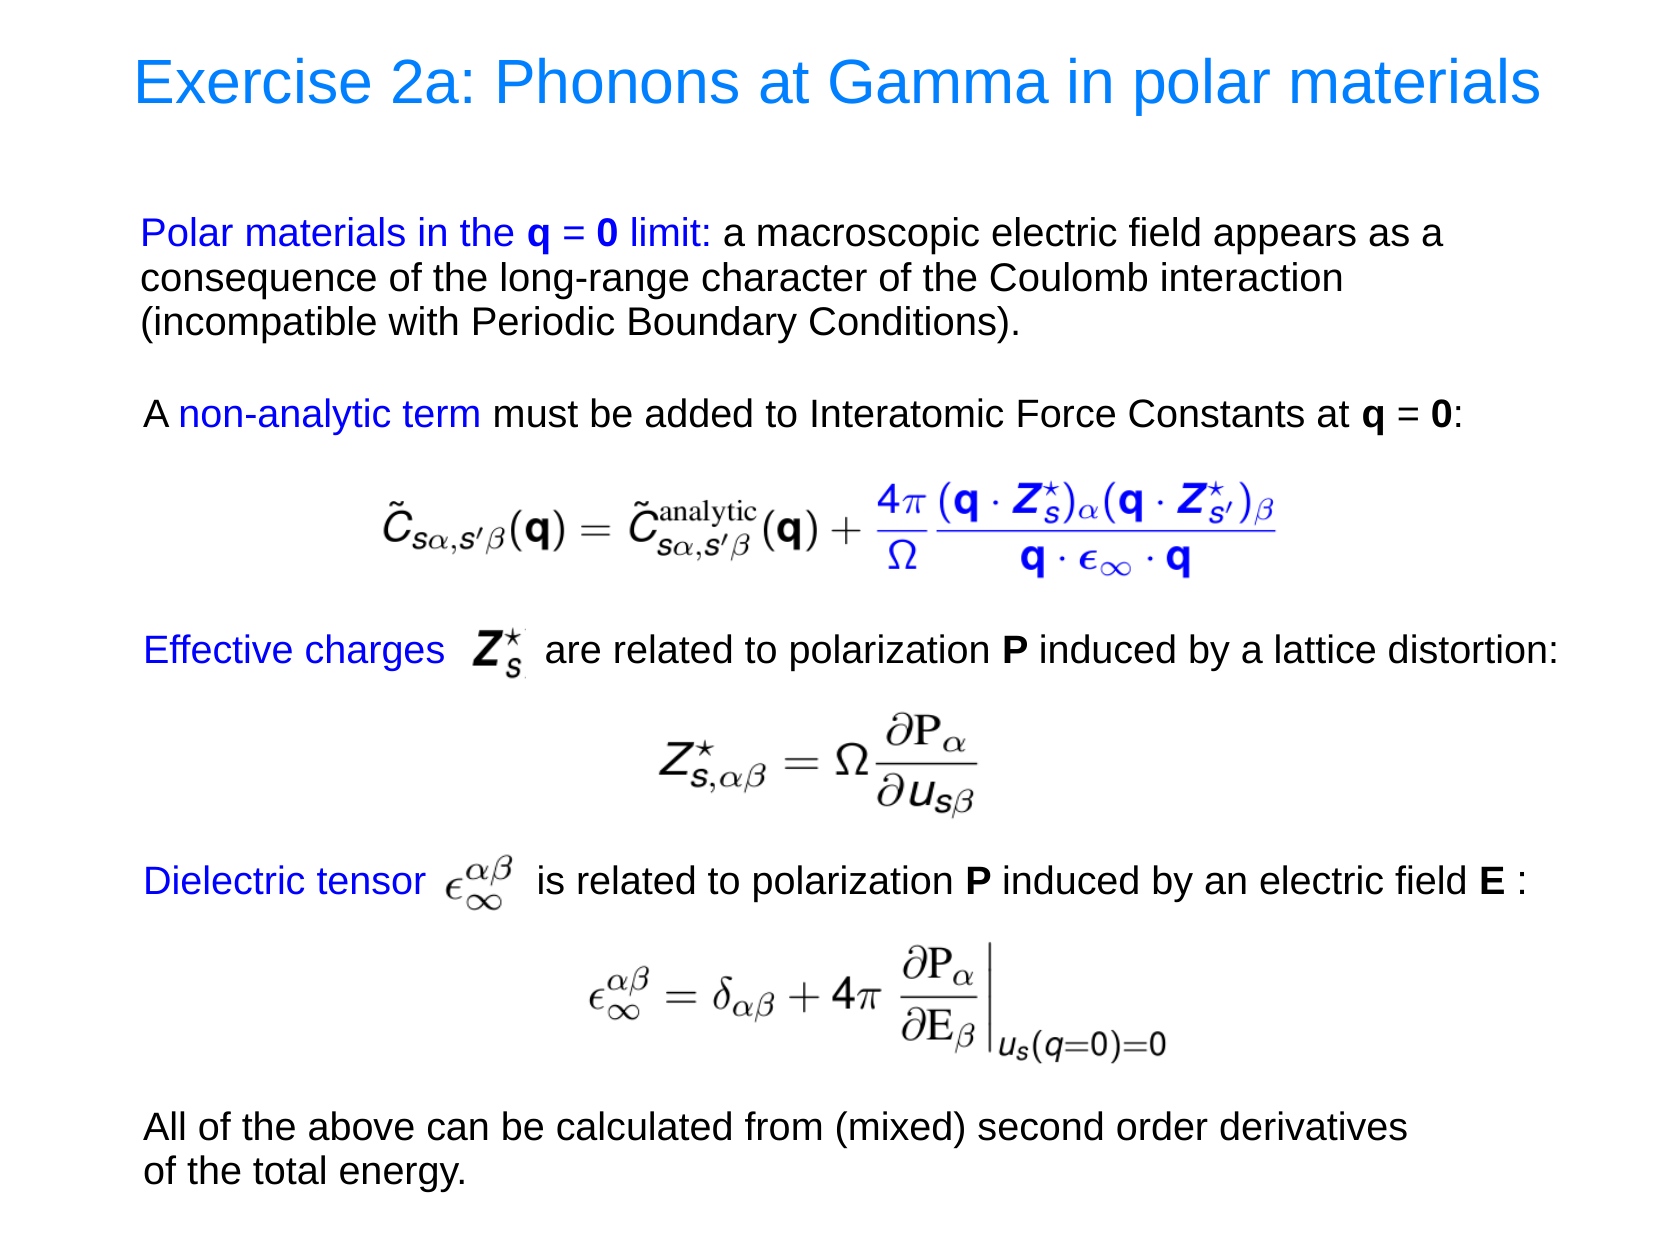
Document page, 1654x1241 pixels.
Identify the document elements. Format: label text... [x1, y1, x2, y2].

list Polar materials in the q = 0 limit: a macroscopic electric field appears as a consequence of the long-range character of the Coulomb interaction (incompatible with Periodic Boundary Conditions). [72, 210, 1555, 346]
picture [576, 929, 1177, 1081]
list Effective charges are related to polarization P induced by a lattice distortion: [72, 626, 1621, 762]
picture [440, 845, 516, 917]
picture [378, 472, 1282, 586]
list All of the above can be calculated from (mixed) second order derivatives of the total energy. [72, 1104, 1621, 1240]
list A non-analytic term must be added to Interatomic Force Constants at q = 0: [72, 390, 1587, 526]
list Dielectric tensor is related to polarization P induced by an electric field E : [72, 856, 1621, 992]
title Exercise 2a: Phonons at Gamma in polar materials [82, 0, 1572, 186]
picture [468, 620, 526, 681]
picture [650, 707, 981, 826]
